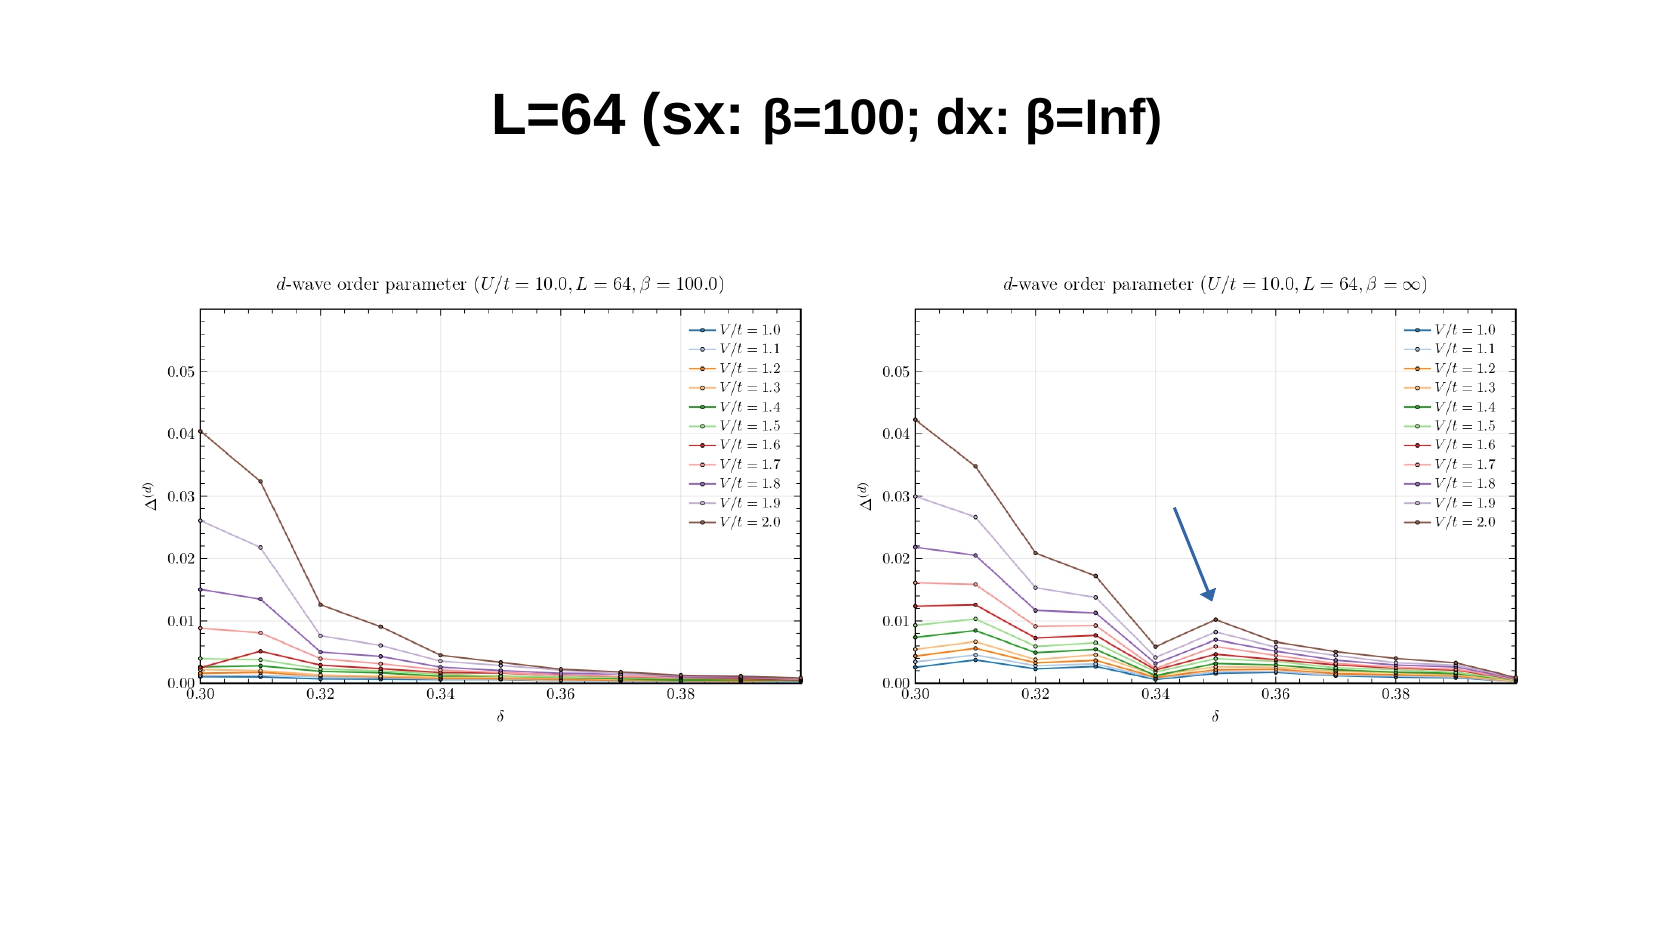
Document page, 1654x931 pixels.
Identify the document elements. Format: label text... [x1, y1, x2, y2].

picture [130, 263, 809, 737]
title L=64 (sx: β=100; dx: β=Inf) [82, 37, 1571, 193]
picture [845, 263, 1524, 737]
